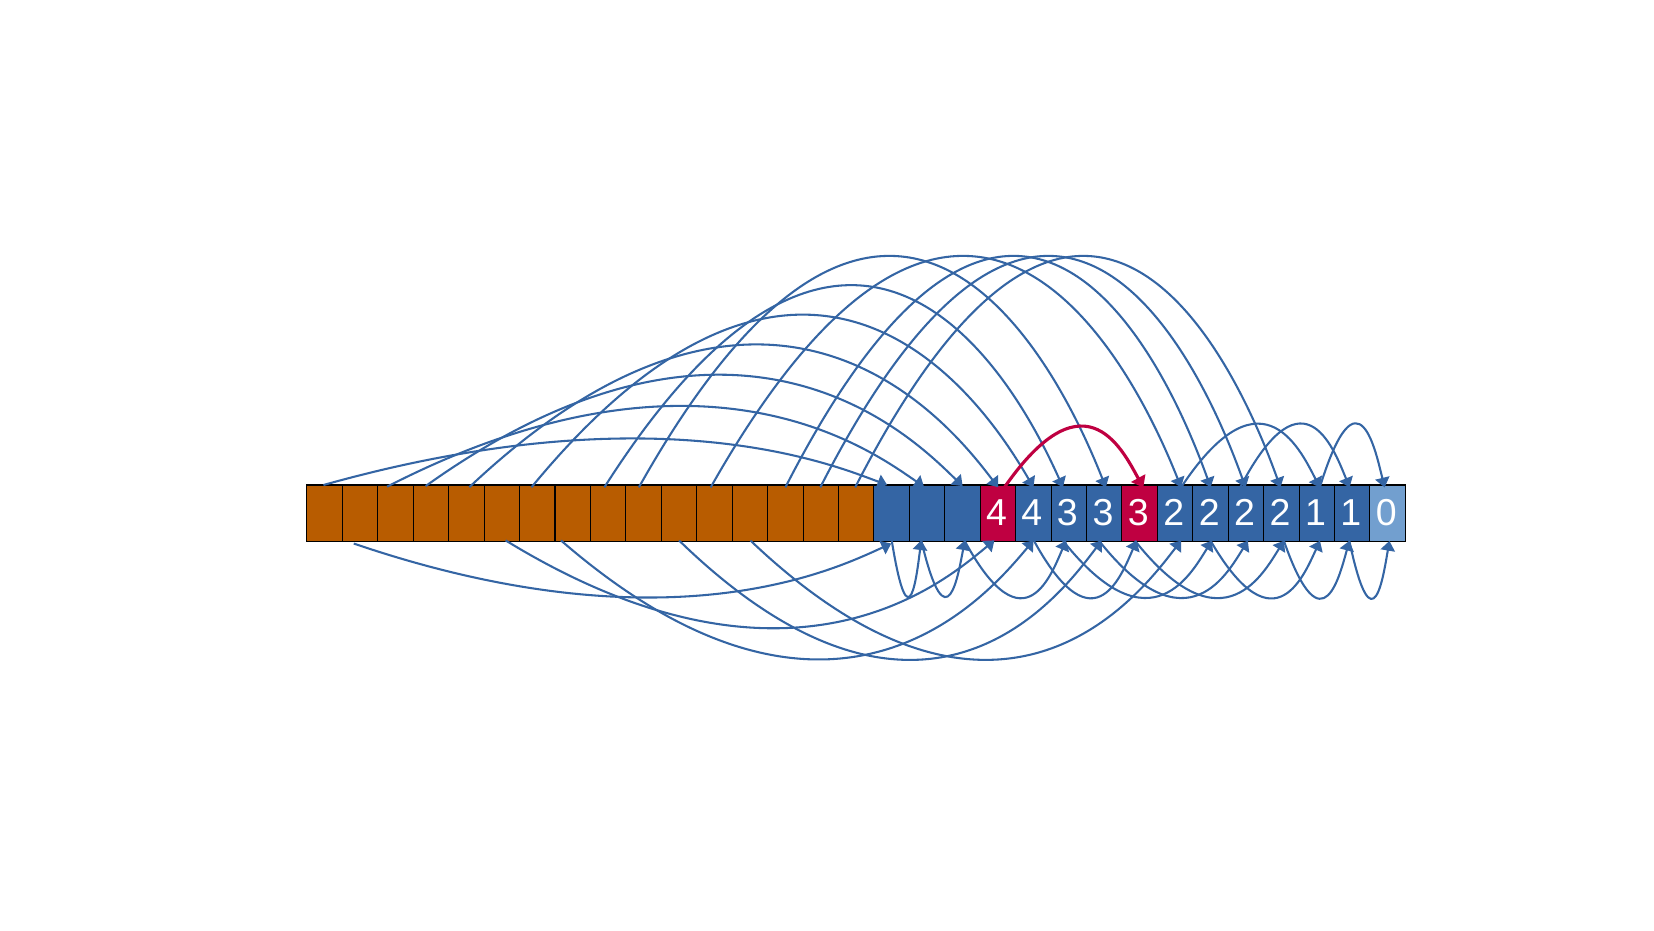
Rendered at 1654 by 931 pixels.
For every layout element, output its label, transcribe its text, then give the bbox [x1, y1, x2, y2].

table_header [378, 486, 413, 541]
table_header [945, 486, 980, 541]
table_header 3 [1087, 486, 1121, 541]
table_header [662, 486, 696, 541]
table_header 4 [1016, 486, 1051, 541]
table_header 2 [1264, 486, 1299, 541]
table_header [556, 486, 590, 541]
table_header [485, 486, 519, 541]
table_header [626, 486, 661, 541]
table_header 1 [1300, 486, 1334, 541]
table_header 0 [1370, 486, 1405, 541]
table_header [307, 486, 342, 541]
table_header [591, 486, 625, 541]
table_header [804, 486, 838, 541]
table_header [874, 486, 909, 541]
table_header 1 [1335, 486, 1369, 541]
table_header [733, 486, 767, 541]
table_header 2 [1158, 486, 1192, 541]
table_header [839, 486, 873, 541]
table_header 2 [1229, 486, 1263, 541]
table_header 3 [1052, 486, 1086, 541]
table_header 2 [1193, 486, 1228, 541]
table_header [520, 486, 554, 541]
table_header [910, 486, 944, 541]
table_header [449, 486, 484, 541]
table_header [414, 486, 448, 541]
table_header 4 [981, 486, 1015, 541]
table_header [697, 486, 732, 541]
table_header 3 [1122, 486, 1157, 541]
table_header [343, 486, 377, 541]
table_header [768, 486, 803, 541]
